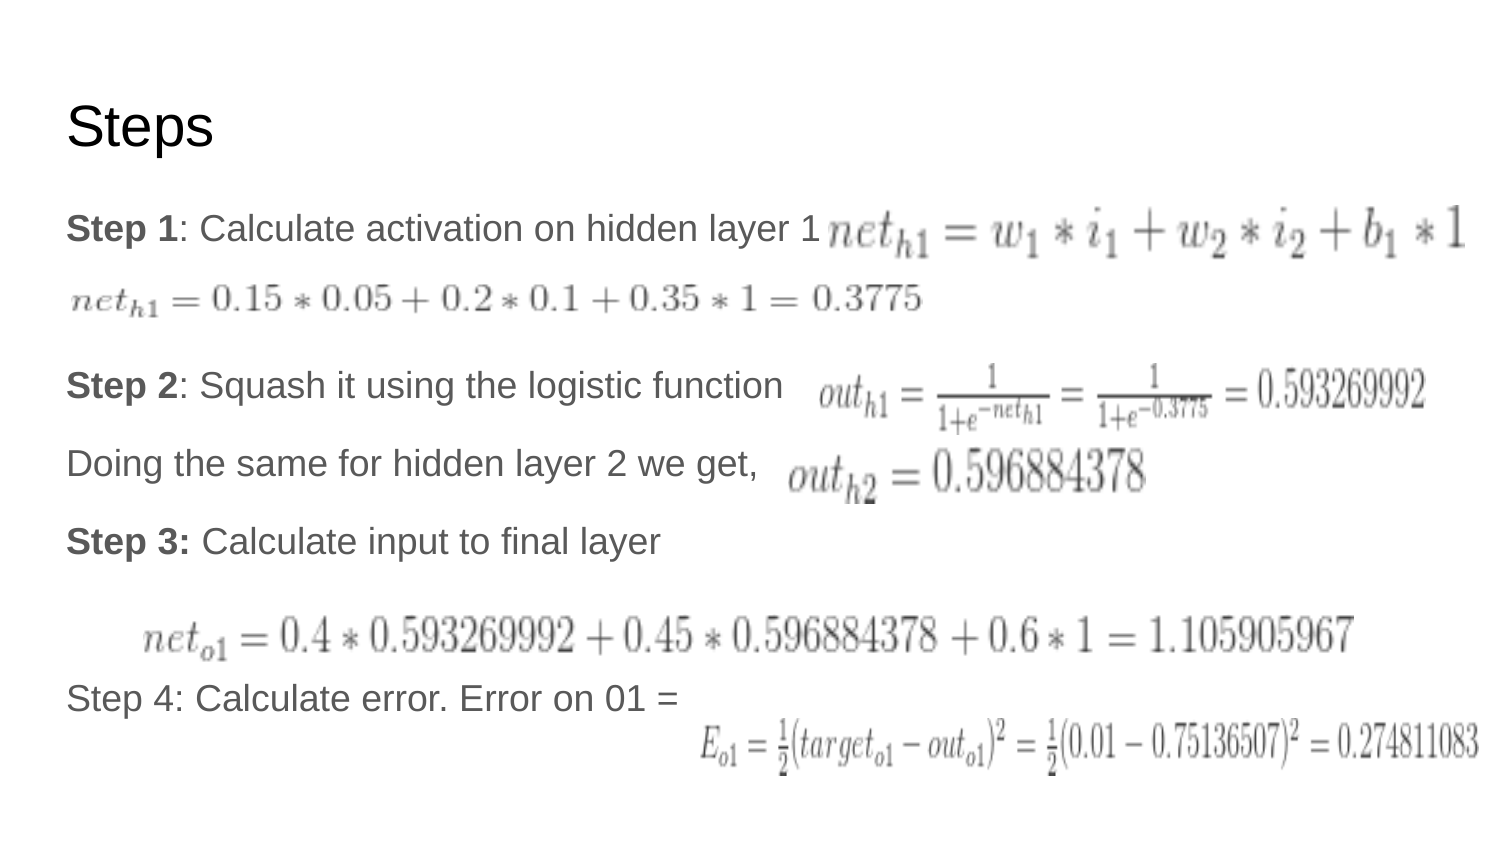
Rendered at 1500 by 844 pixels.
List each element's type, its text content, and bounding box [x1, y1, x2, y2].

picture [819, 363, 1426, 435]
picture [71, 283, 923, 320]
picture [788, 446, 1146, 504]
title Steps [51, 72, 1449, 167]
list Step 1: Calculate activation on hidden layer 1 Step 2: Squash it using the logistic function Doing the same for hidden layer 2 we get, Step 3: Calculate input to final layer Step 4: Calculate error. Error on 01 = [51, 189, 1449, 750]
picture [699, 718, 1479, 776]
picture [828, 205, 1465, 263]
picture [143, 614, 1354, 665]
